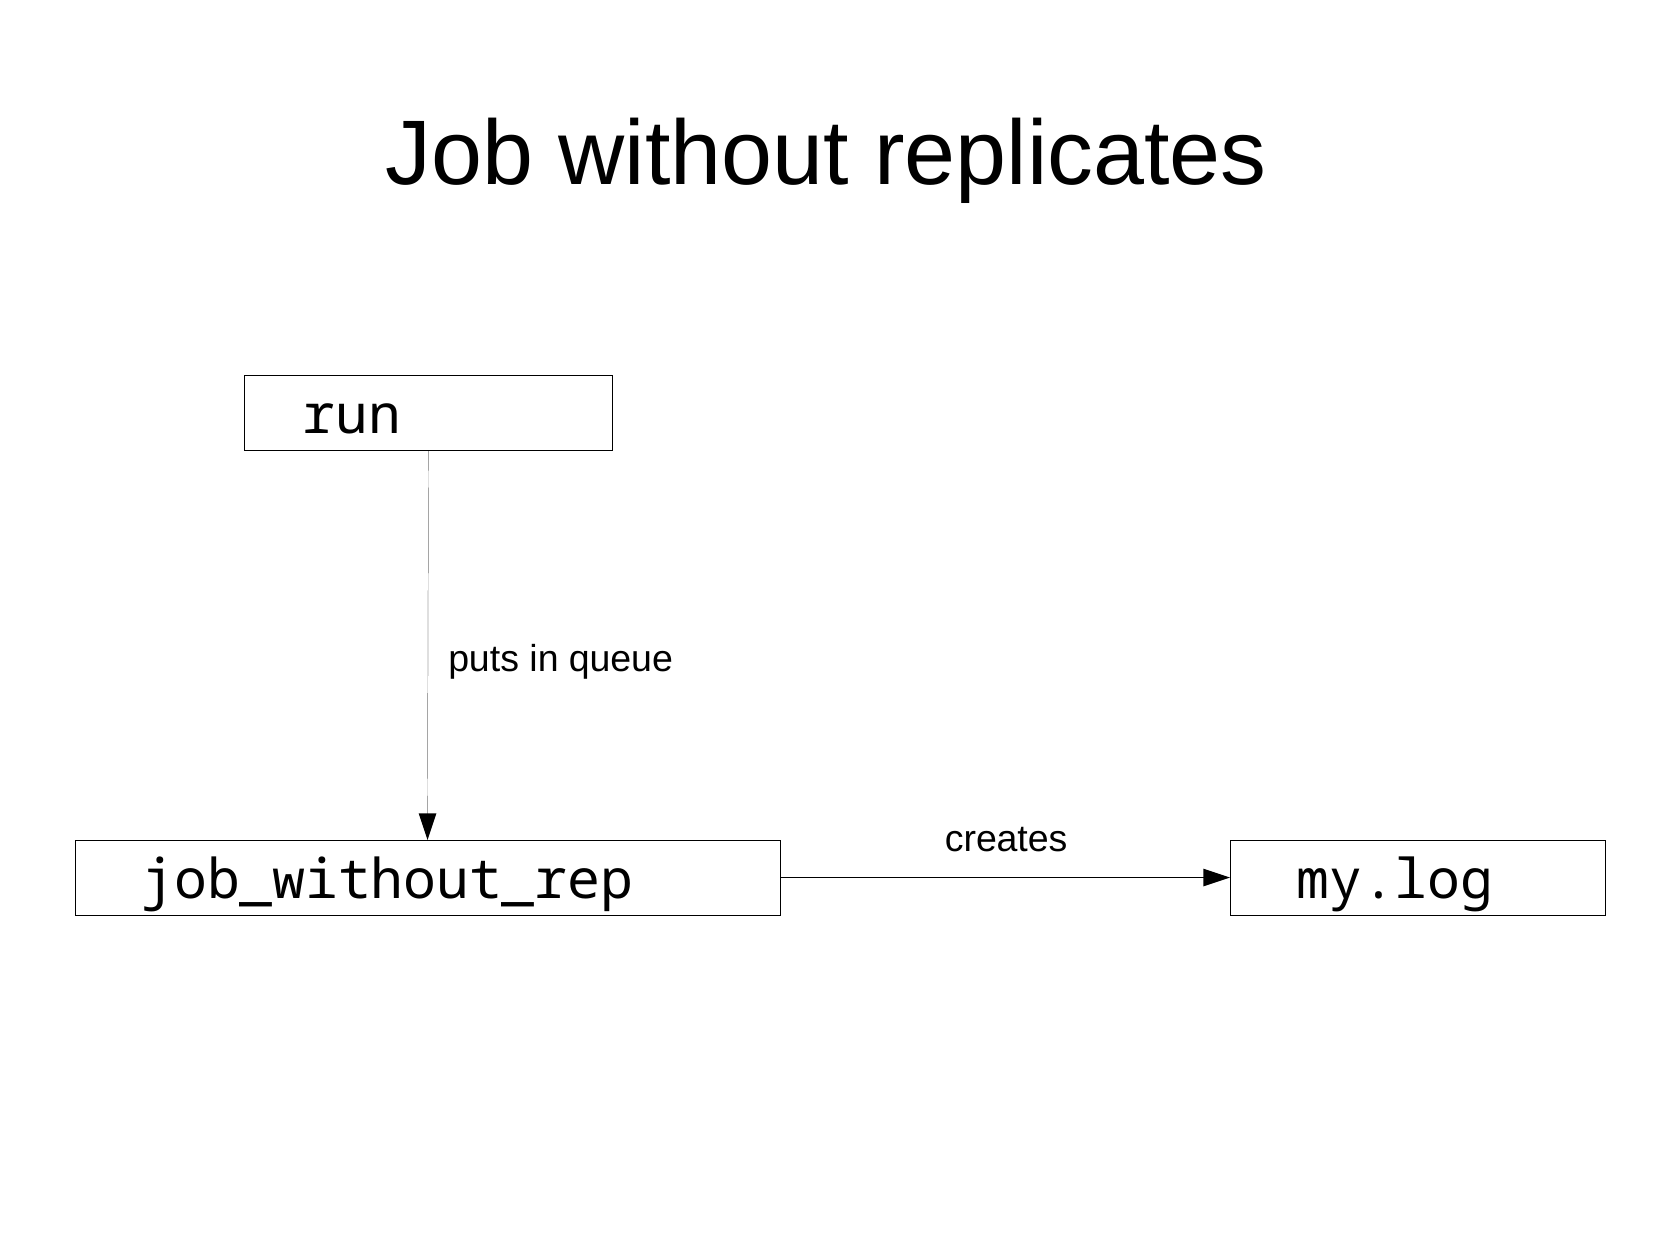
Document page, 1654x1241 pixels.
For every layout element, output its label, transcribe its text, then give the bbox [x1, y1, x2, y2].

text_box puts in queue [433, 630, 931, 687]
list job_without_rep [75, 840, 781, 916]
text_box creates [930, 810, 1083, 867]
title Job without replicates [82, 49, 1571, 257]
list my.log [1230, 840, 1606, 916]
list run [244, 375, 613, 451]
